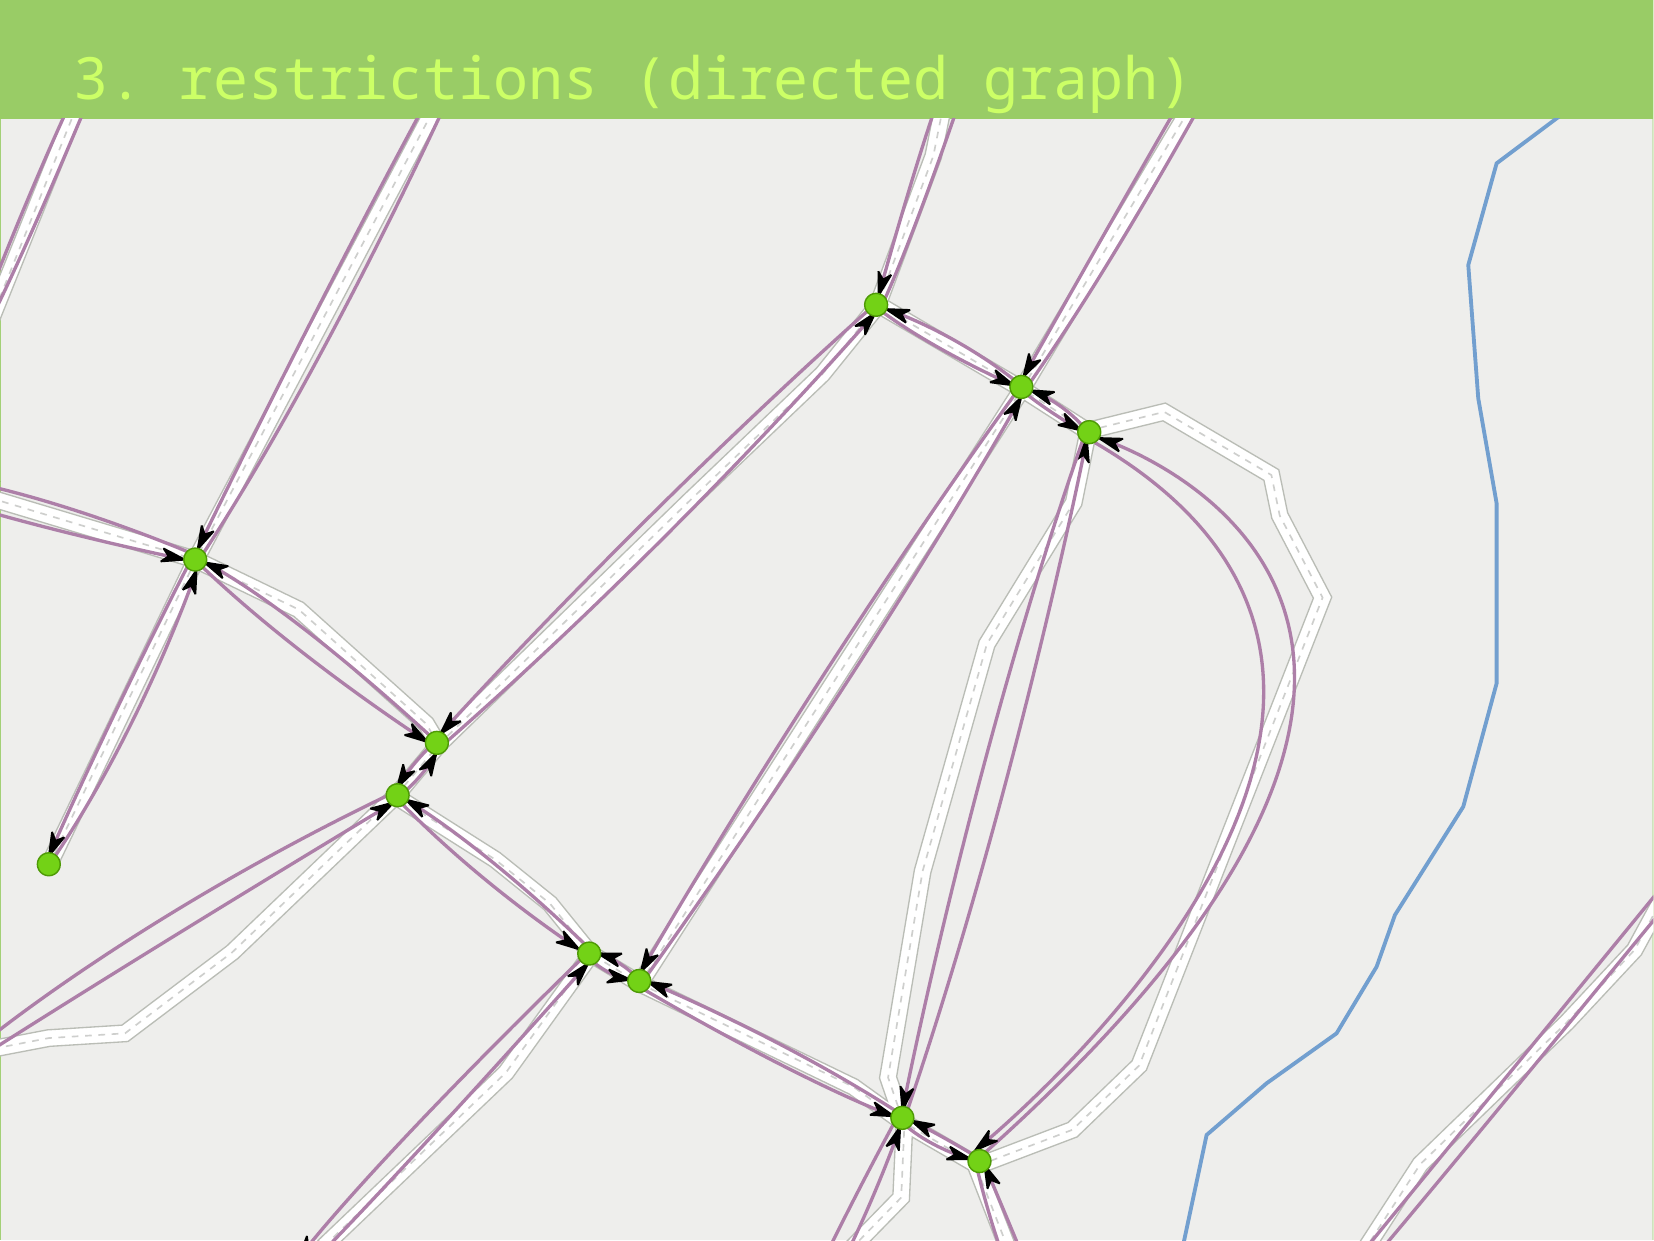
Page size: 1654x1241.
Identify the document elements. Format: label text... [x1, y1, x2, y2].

text_box 3. restrictions (directed graph) [59, 29, 1209, 115]
picture [0, 118, 1654, 1241]
